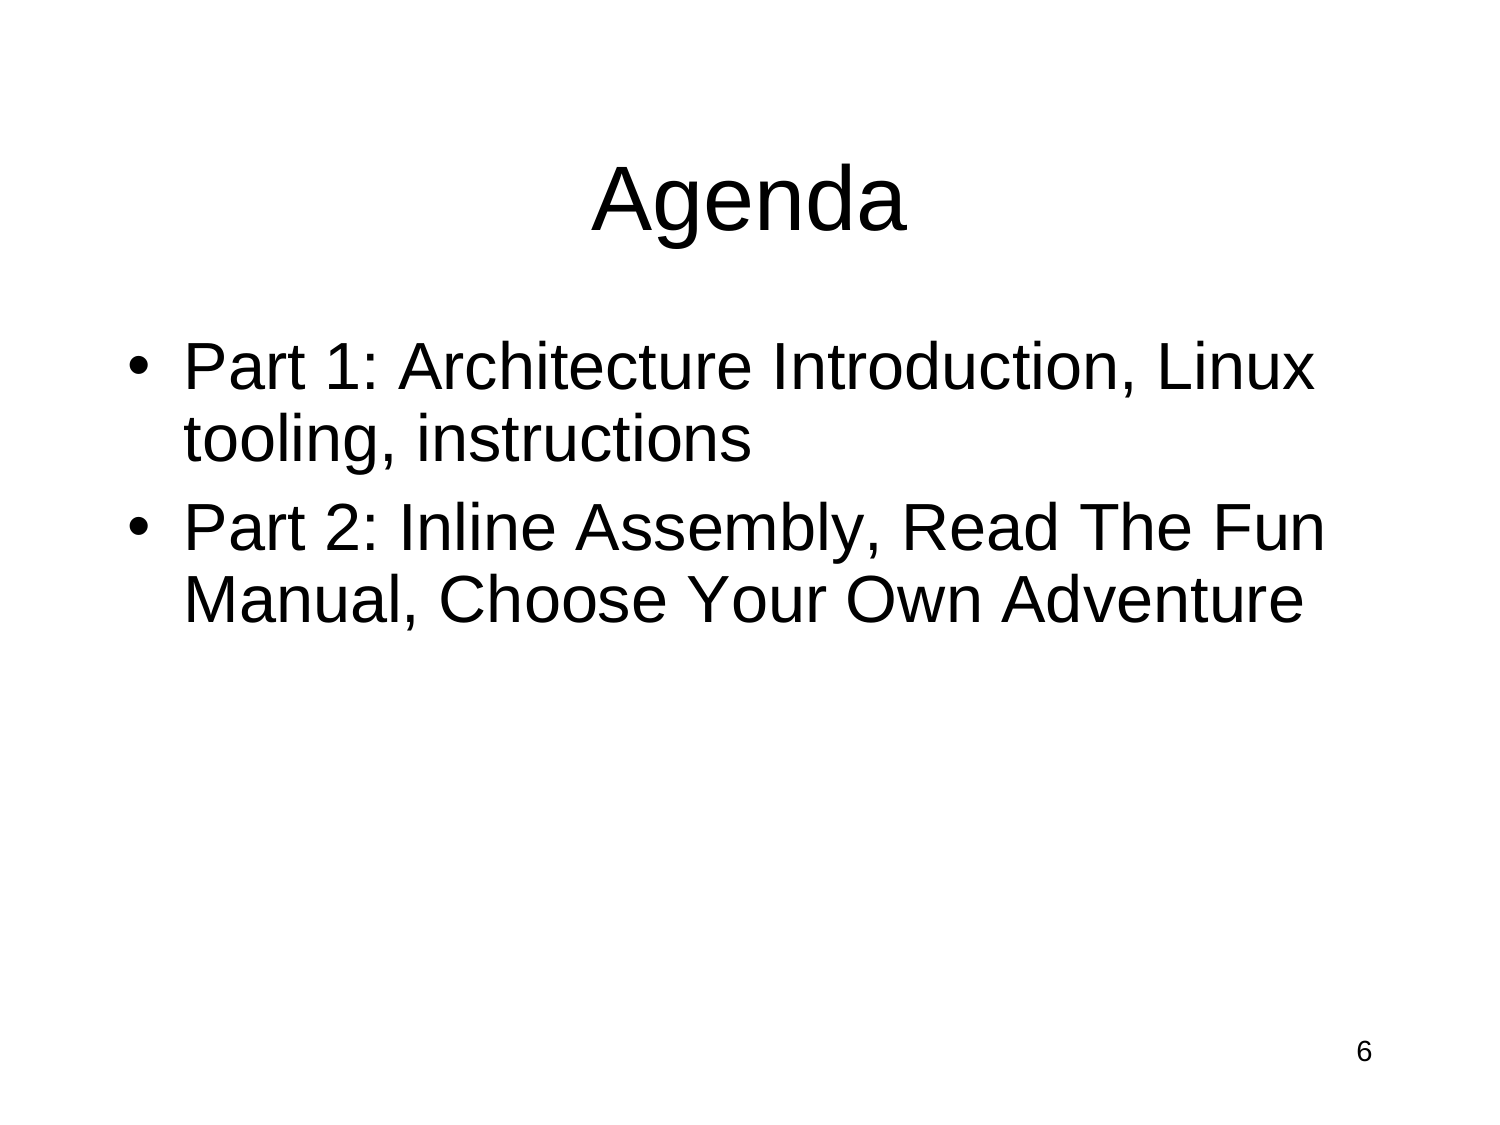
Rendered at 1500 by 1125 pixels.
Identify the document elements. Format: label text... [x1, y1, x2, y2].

title Agenda [112, 99, 1388, 288]
list Part 1: Architecture Introduction, Linux tooling, instructions Part 2: Inline Assembly, Read The Fun Manual, Choose Your Own Adventure [112, 324, 1388, 1001]
text_box <number> [1074, 1025, 1388, 1101]
